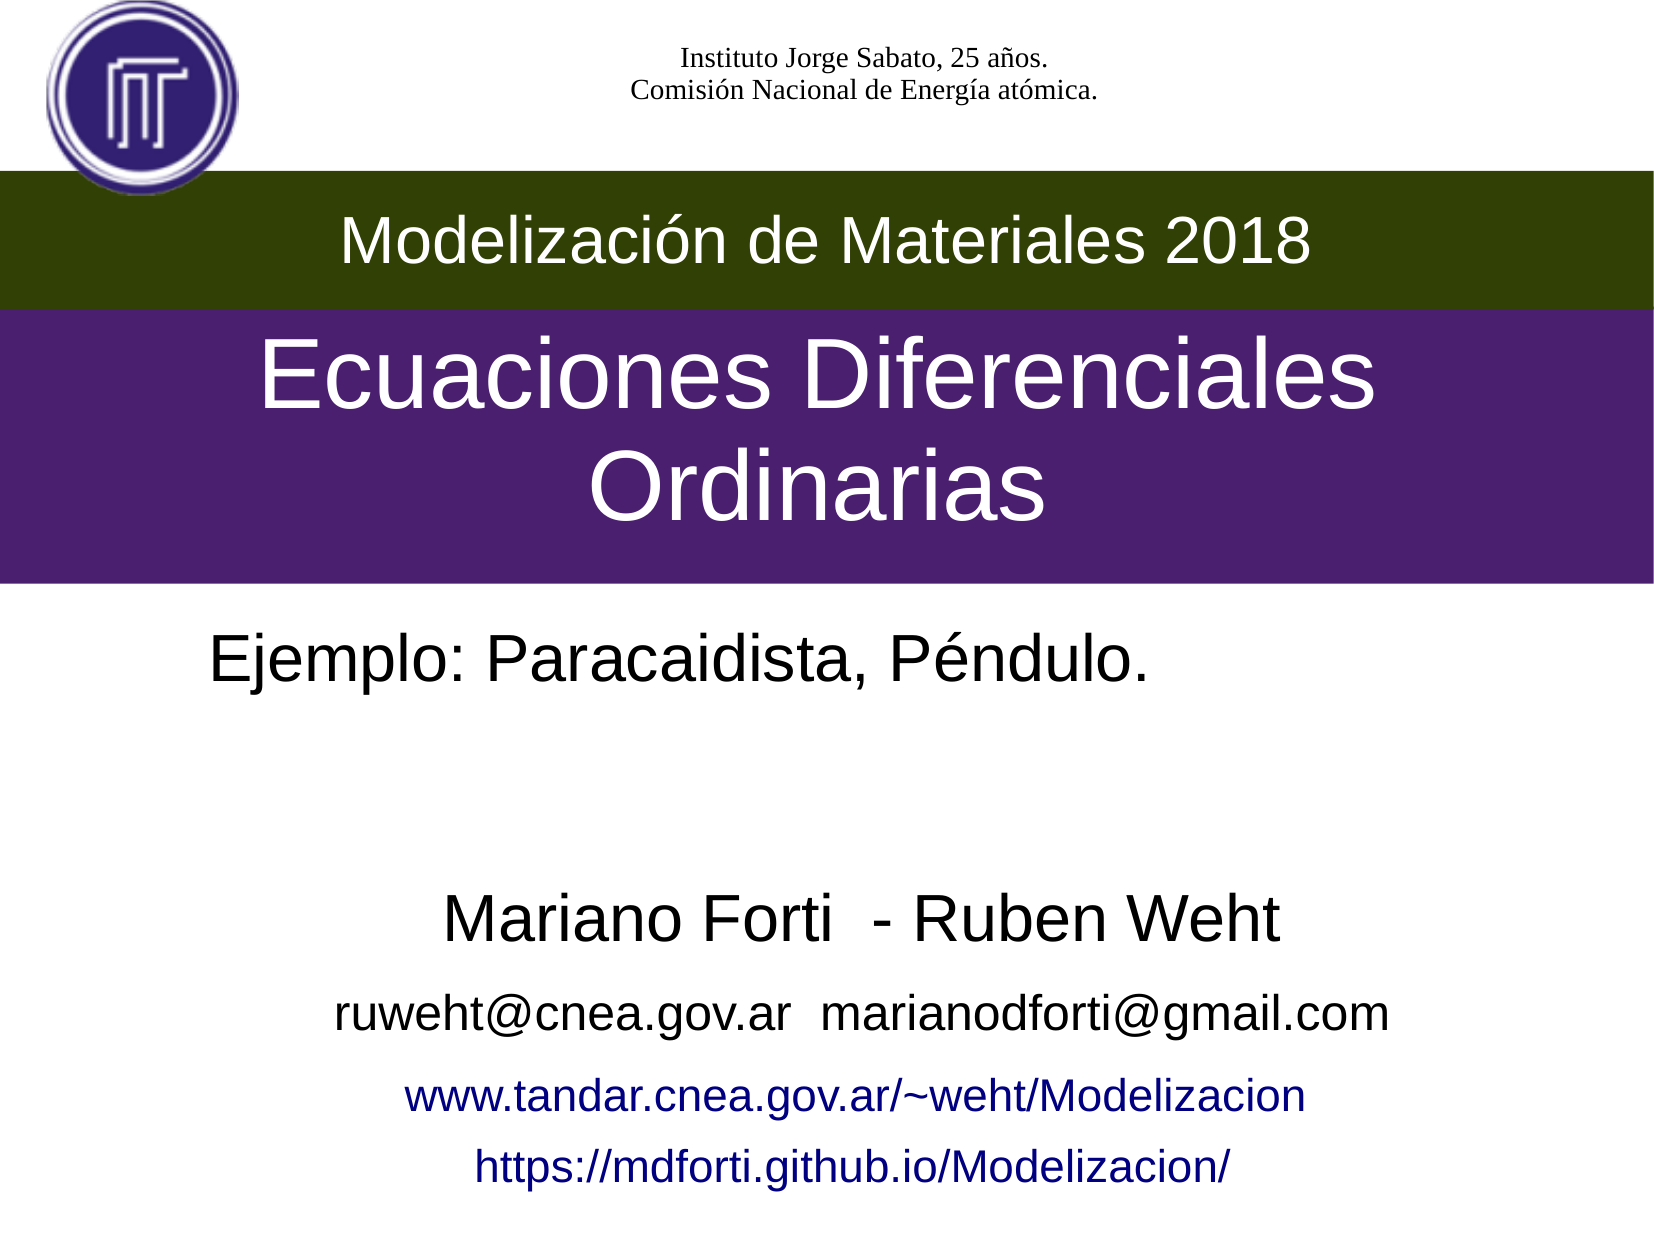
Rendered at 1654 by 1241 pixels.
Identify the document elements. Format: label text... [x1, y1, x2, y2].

picture [45, 0, 239, 196]
list Mariano Forti - Ruben Weht ruweht@cnea.gov.ar marianodforti@gmail.com www.tandar.cnea.gov.ar/~weht/Modelizacion https://mdforti.github.io/Modelizacion/ [0, 880, 1654, 1232]
title Ecuaciones Diferenciales Ordinarias [73, 318, 1563, 543]
list Ejemplo: Paracaidista, Péndulo. [137, 620, 1626, 721]
